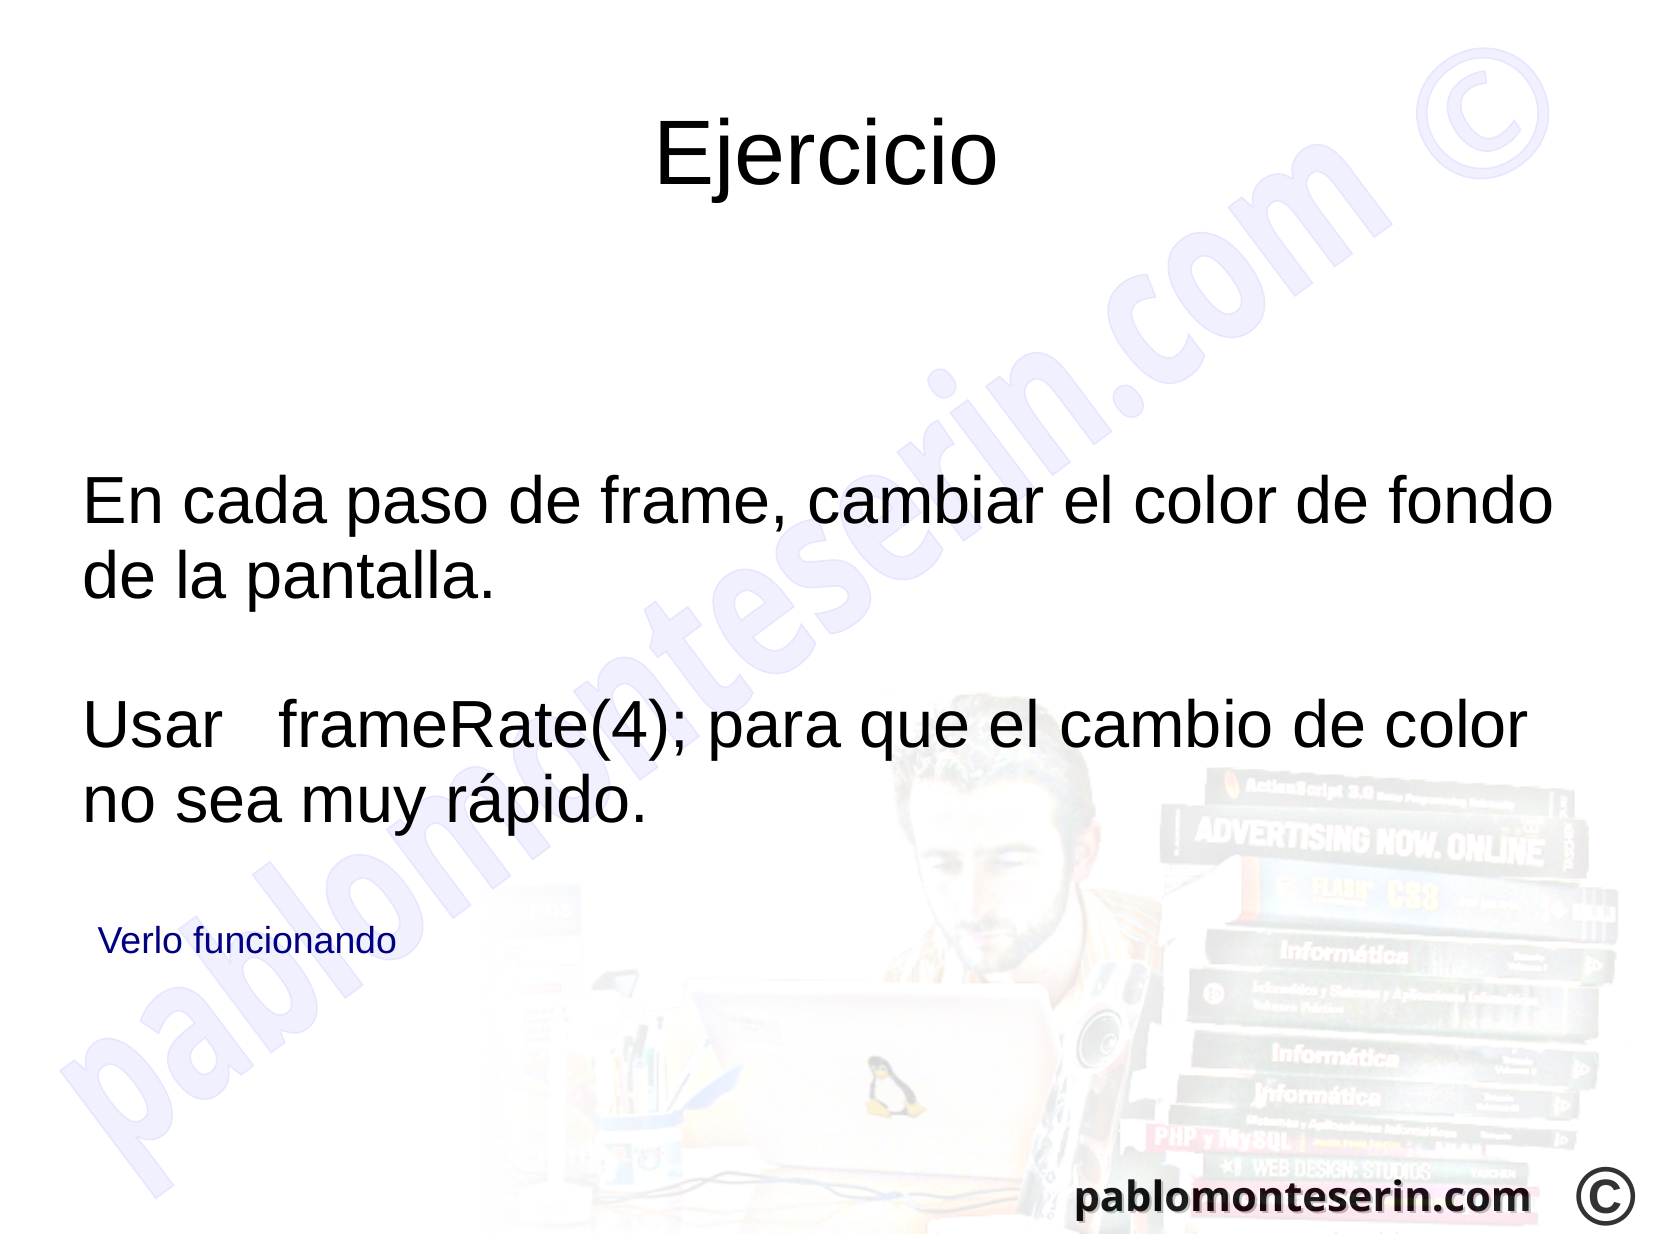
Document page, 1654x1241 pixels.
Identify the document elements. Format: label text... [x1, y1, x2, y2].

picture [468, 674, 1654, 1234]
text_box Verlo funcionando [82, 911, 412, 969]
title Ejercicio [82, 49, 1571, 257]
subtitle En cada paso de frame, cambiar el color de fondo de la pantalla. Usar frameRate(4); para que el cambio de color no sea muy rápido. [82, 290, 1571, 1010]
